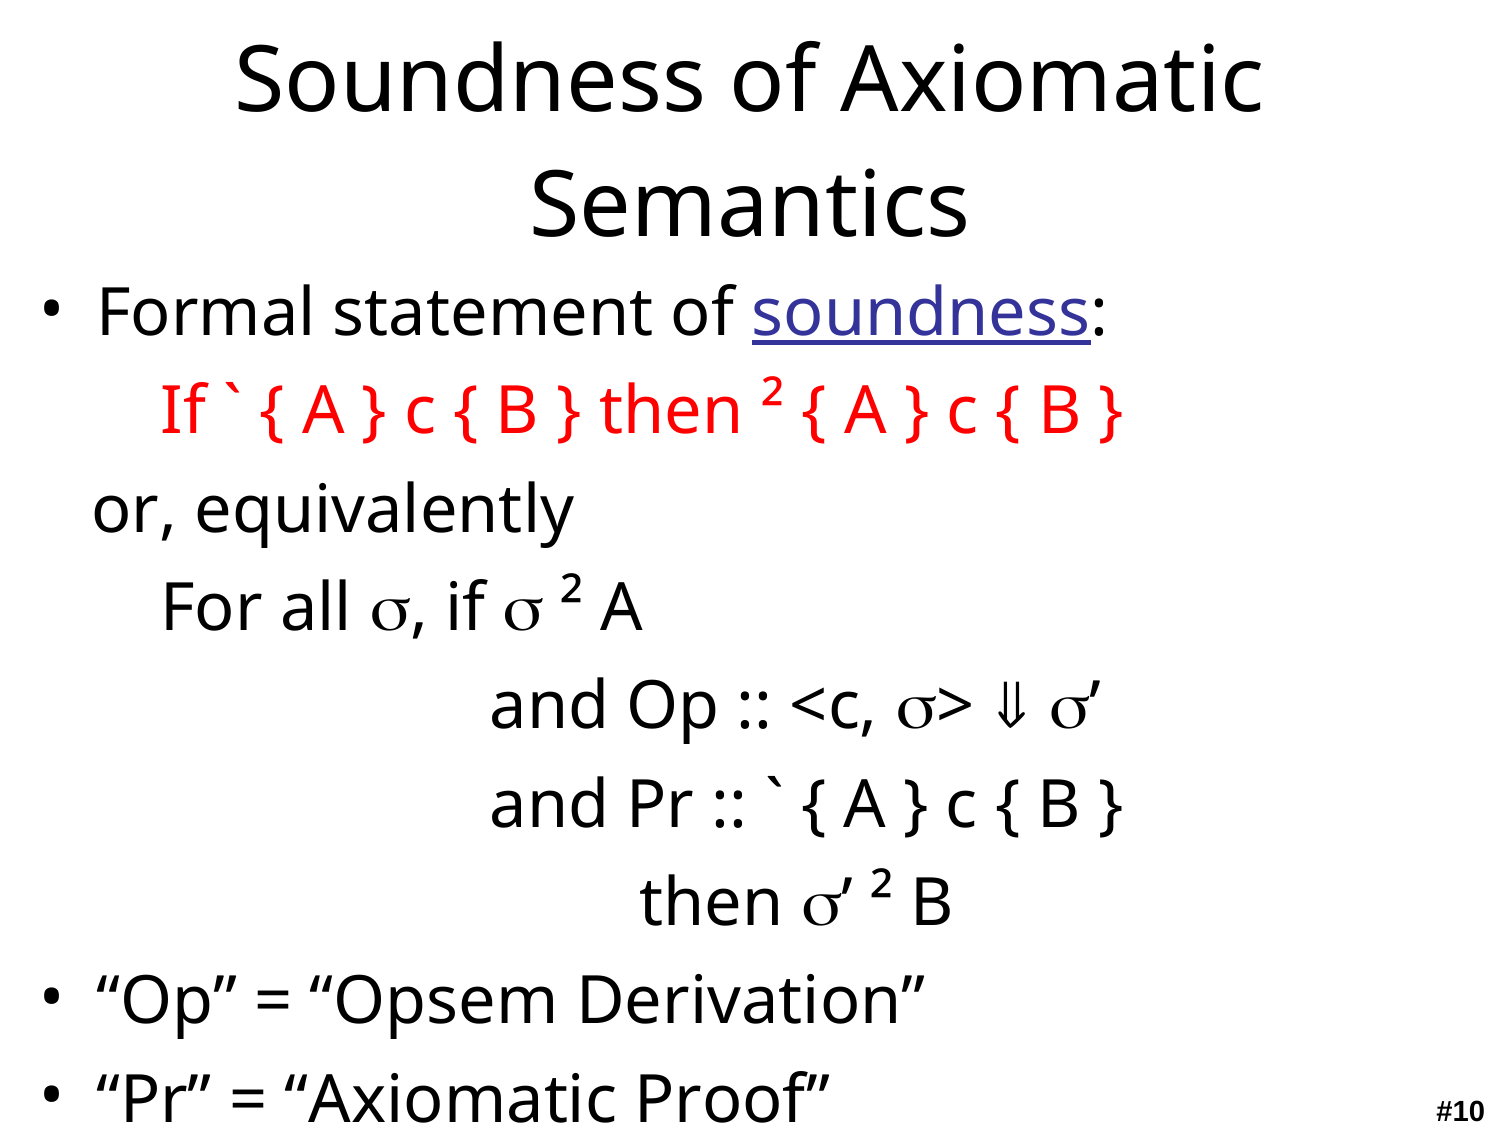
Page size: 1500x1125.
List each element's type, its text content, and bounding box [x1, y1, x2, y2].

list Formal statement of soundness: If ` { A } c { B } then ² { A } c { B } or, equivalently For all , if  ² A and Op :: <c, >  ’ and Pr :: ` { A } c { B } then ’ ² B “Op” = “Opsem Derivation” “Pr” = “Axiomatic Proof” [24, 262, 1476, 1110]
title Soundness of Axiomatic Semantics [24, 45, 1476, 233]
